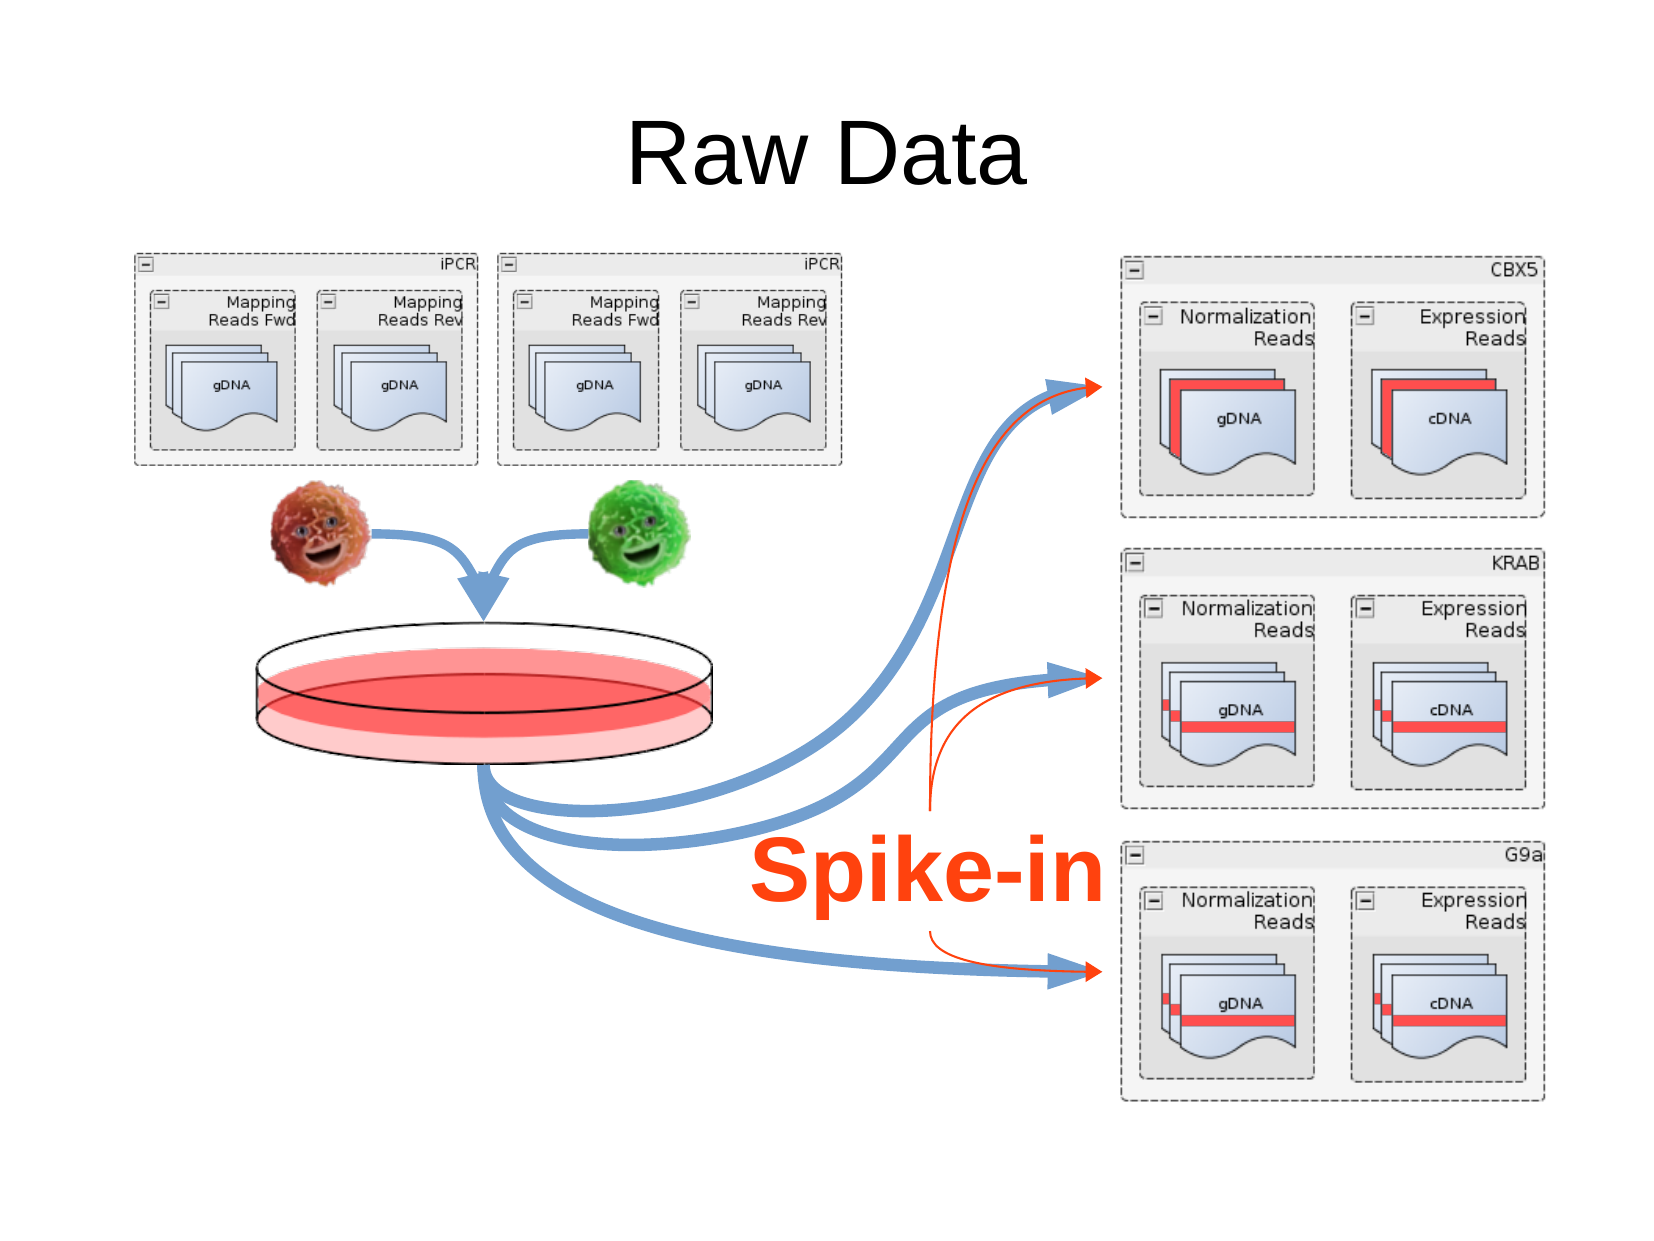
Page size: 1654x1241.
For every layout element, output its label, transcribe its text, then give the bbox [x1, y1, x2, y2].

picture [1102, 239, 1561, 1119]
picture [255, 621, 713, 766]
title Raw Data [82, 49, 1571, 257]
text_box Spike-in [735, 811, 1126, 932]
picture [120, 239, 858, 588]
